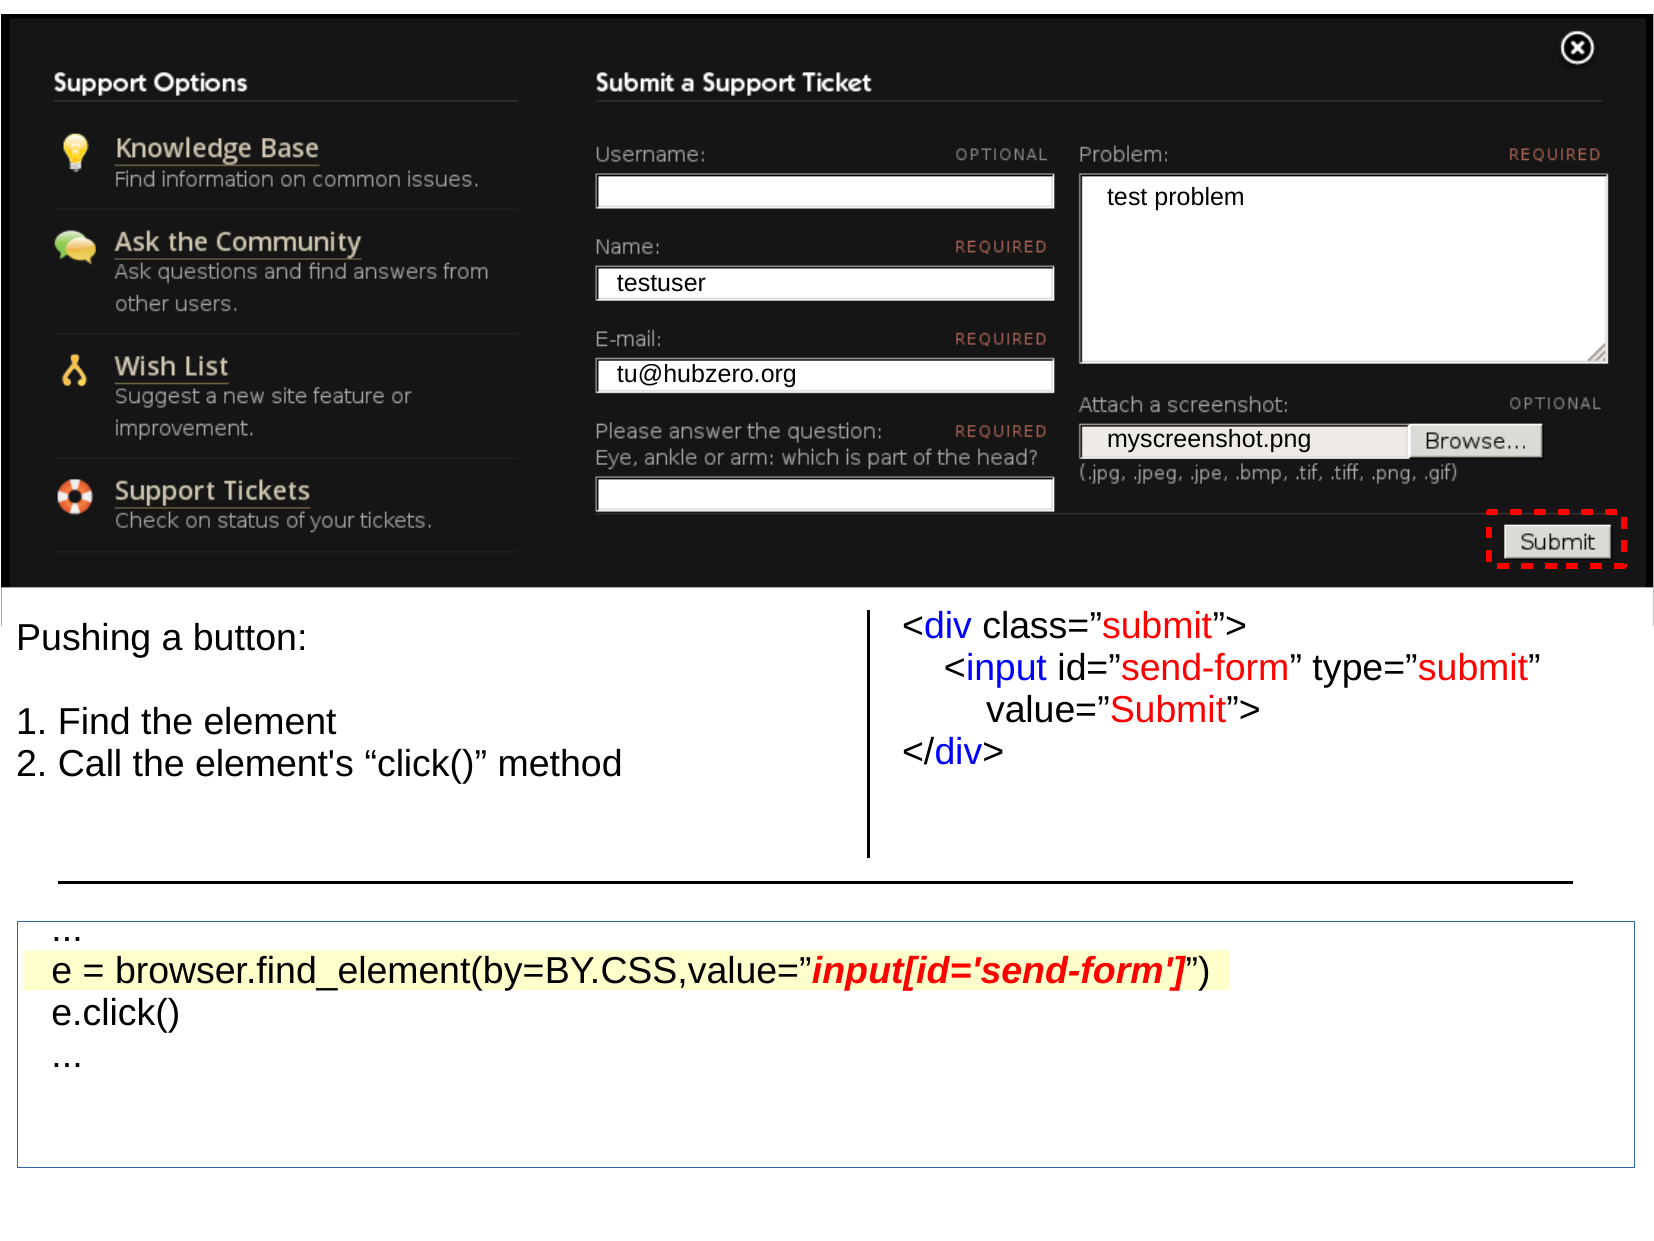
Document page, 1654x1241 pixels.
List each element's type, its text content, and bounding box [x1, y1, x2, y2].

picture [1, 14, 1654, 587]
text_box <div class=”submit”> <input id=”send-form” type=”submit” value=”Submit”> </div> [887, 597, 1564, 781]
text_box Pushing a button: 1. Find the element 2. Call the element's “click()” method [1, 609, 638, 792]
text_box myscreenshot.png [1092, 417, 1327, 461]
text_box test problem [1092, 175, 1261, 219]
text_box tu@hubzero.org [602, 352, 813, 396]
text_box testuser [602, 260, 722, 304]
text_box ... e = browser.find_element(by=BY.CSS,value=”input[id='send-form']”) e.click() ... [36, 900, 1636, 1084]
text_box [1, 587, 1654, 1212]
